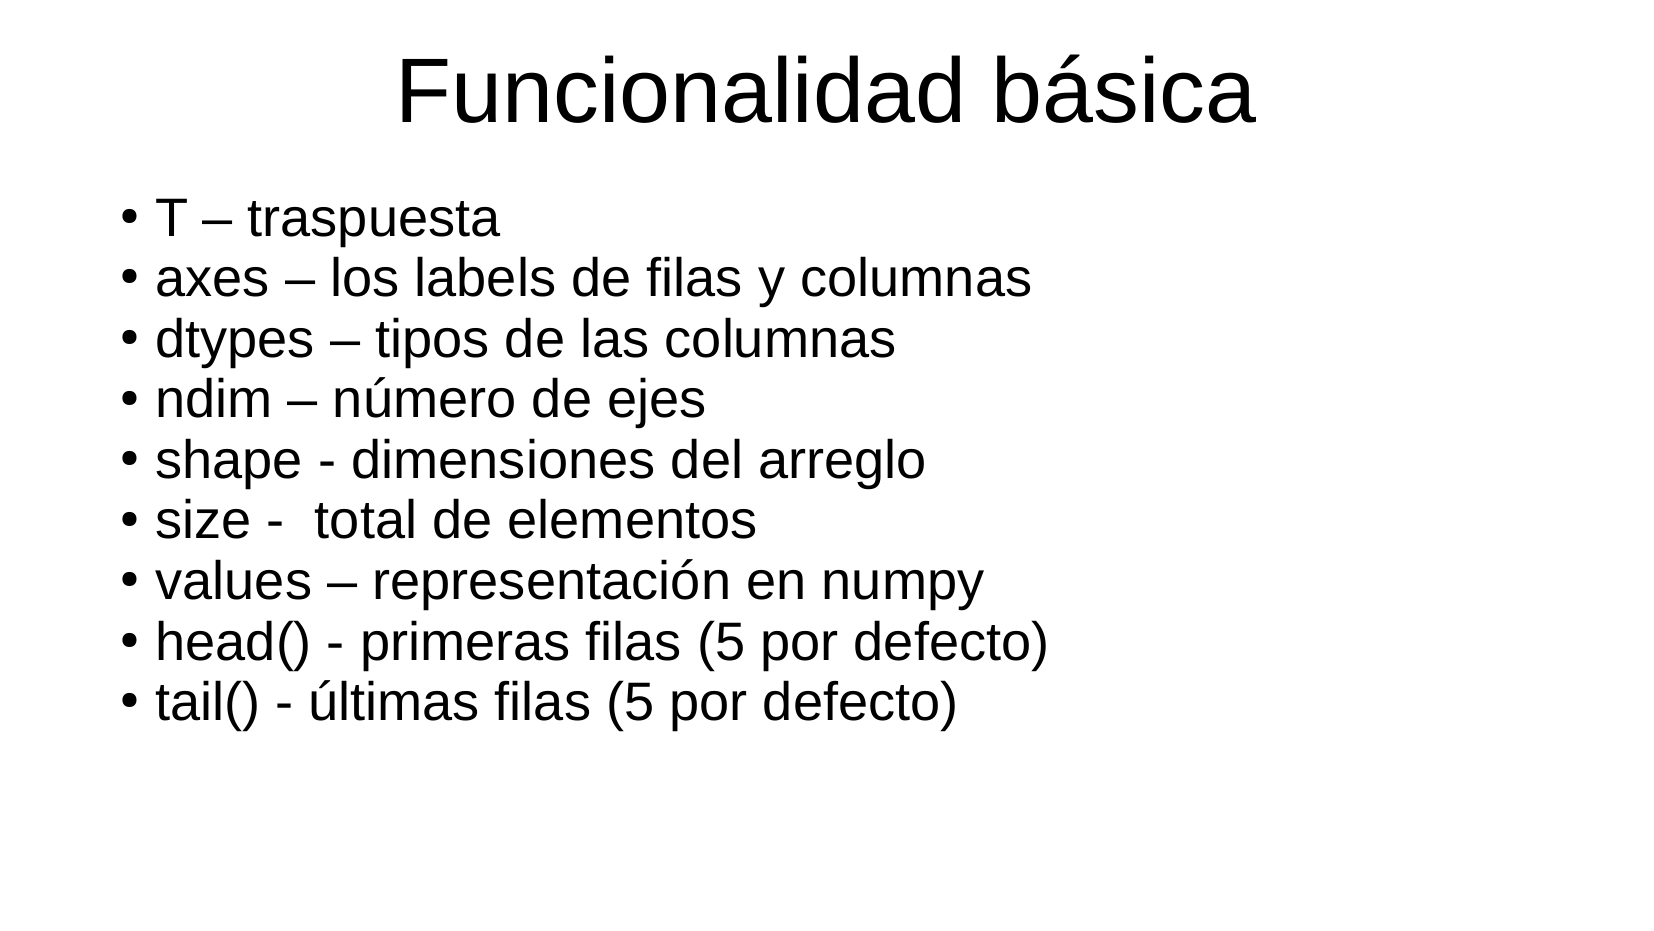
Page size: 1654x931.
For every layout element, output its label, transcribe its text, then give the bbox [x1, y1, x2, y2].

title Funcionalidad básica [82, 13, 1571, 169]
text_box T – traspuesta axes – los labels de filas y columnas dtypes – tipos de las columnas ndim – número de ejes shape - dimensiones del arreglo size - total de elementos values – representación en numpy head() - primeras filas (5 por defecto) tail() - últimas filas (5 por defecto) [105, 180, 1591, 740]
